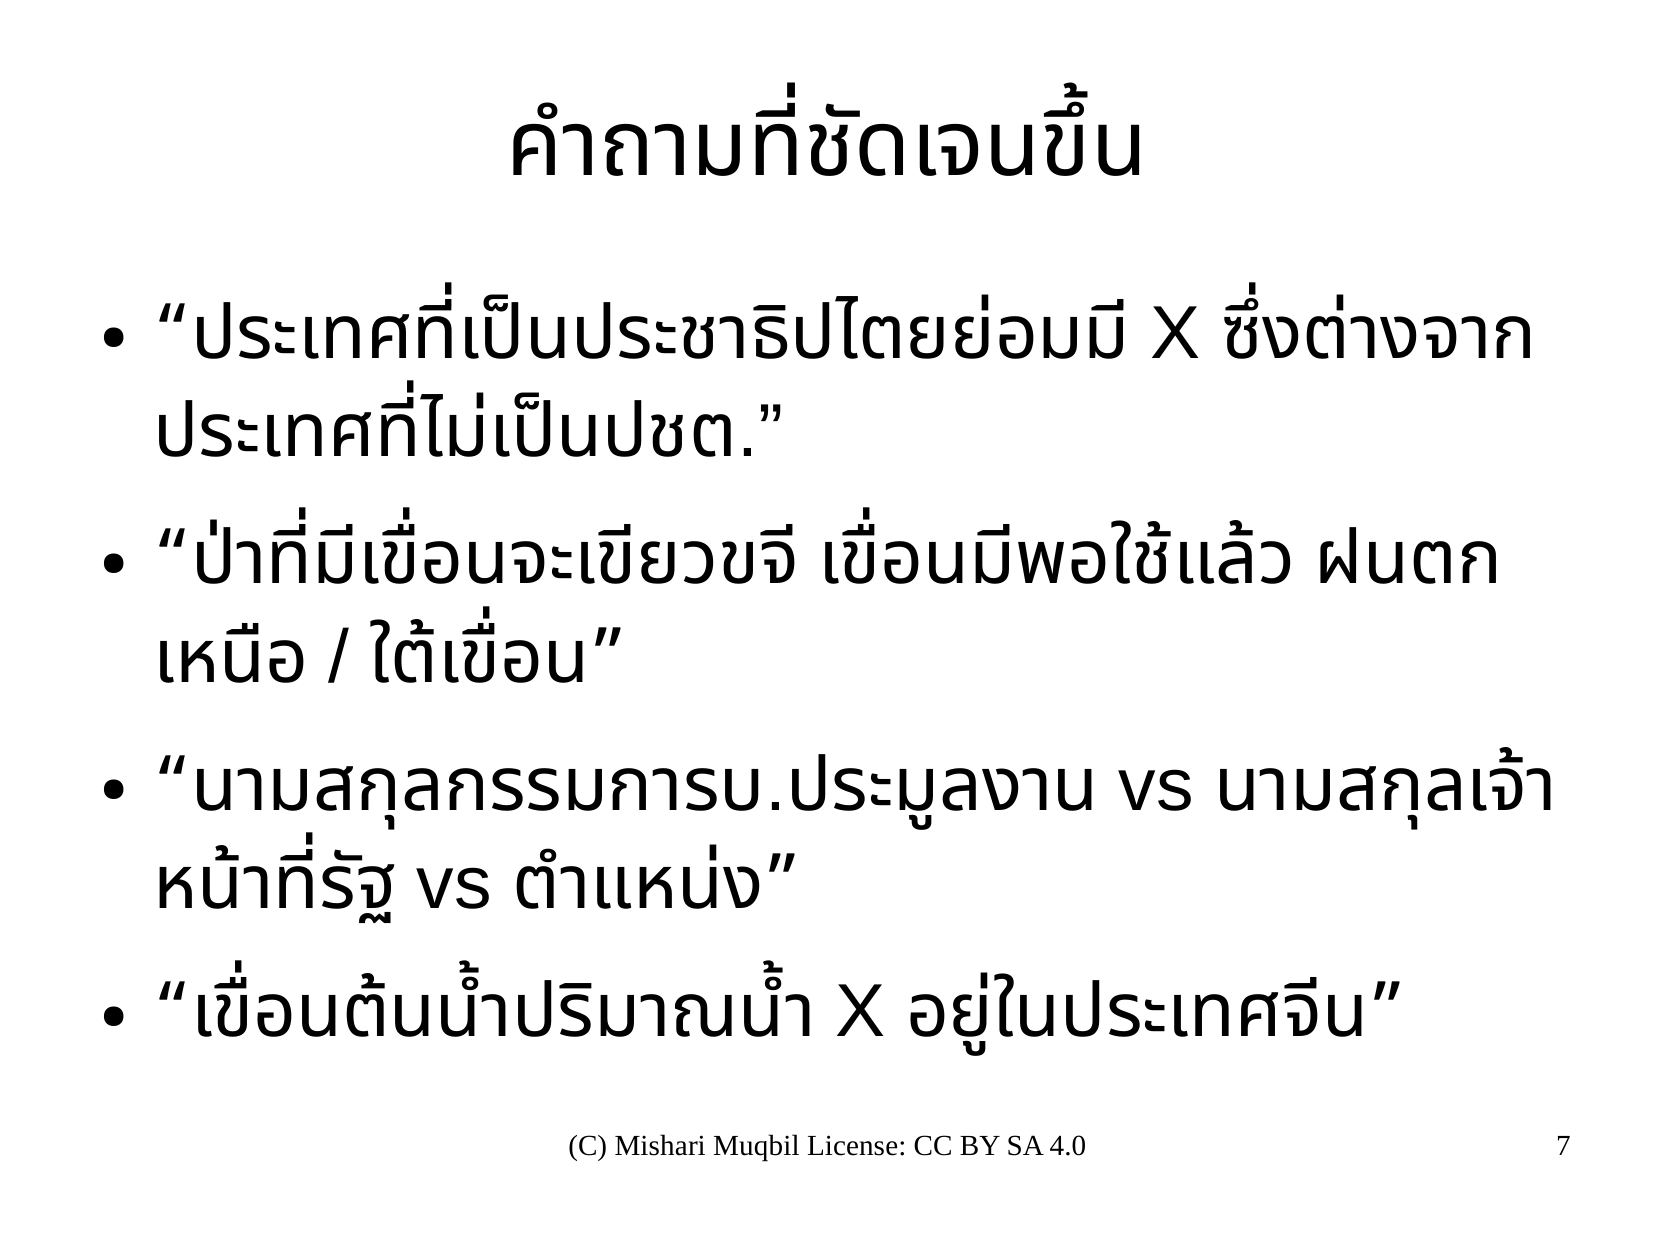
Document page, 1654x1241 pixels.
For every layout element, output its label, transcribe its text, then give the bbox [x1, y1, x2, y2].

title คำถามที่ชัดเจนขึ้น [82, 49, 1571, 257]
list “ประเทศที่เป็นประชาธิปไตยย่อมมี X ซึ่งต่างจากประเทศที่ไม่เป็นปชต.” “ป่าที่มีเขื่อนจะเขียวขจี เขื่อนมีพอใช้แล้ว ฝนตกเหนือ / ใต้เขื่อน” “นามสกุลกรรมการบ.ประมูลงาน vs นามสกุลเจ้าหน้าที่รัฐ vs ตำแหน่ง” “เขื่อนต้นน้ำปริมาณน้ำ X อยู่ในประเทศจีน” [82, 290, 1571, 1109]
